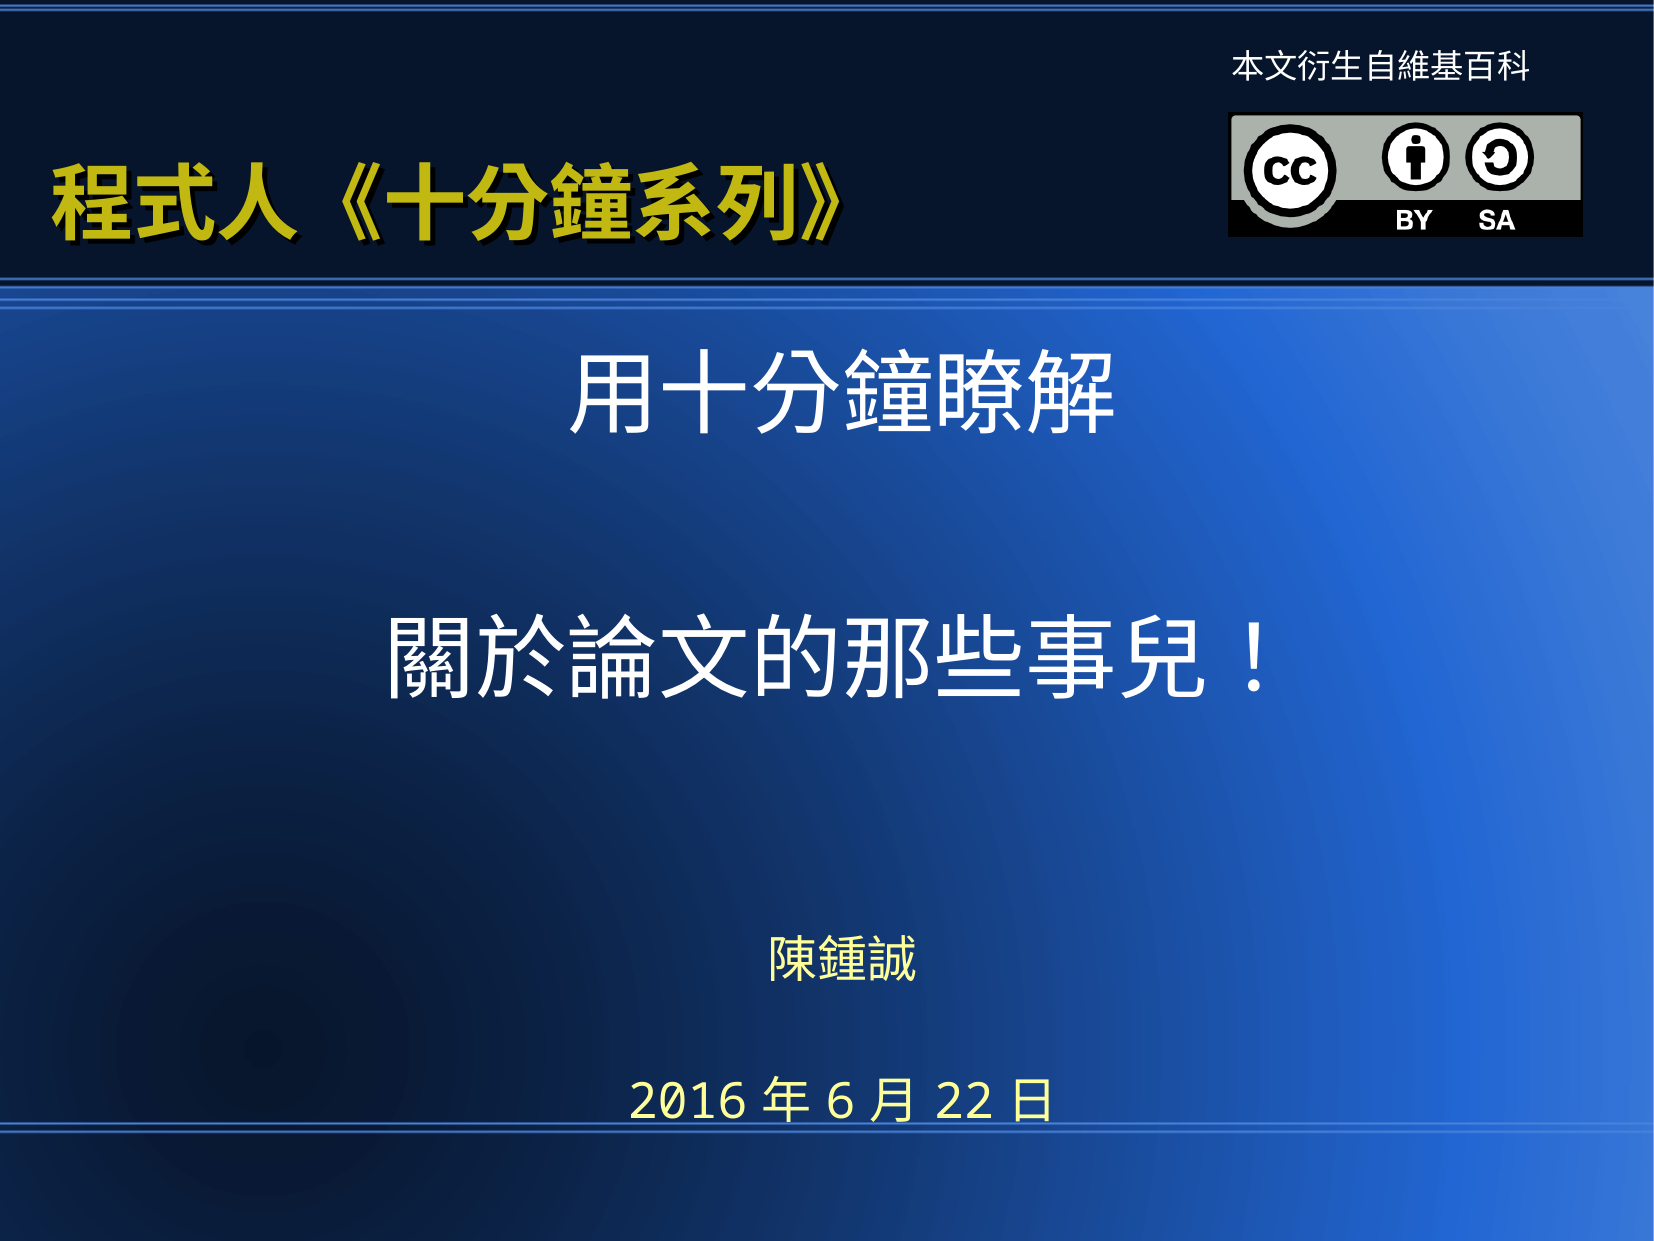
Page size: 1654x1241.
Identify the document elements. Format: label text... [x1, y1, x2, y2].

subtitle 用十分鐘瞭解 關於論文的那些事兒！ 陳鍾誠 2016年6月22日 [59, 326, 1626, 1127]
text_box 本文衍生自維基百科 [1216, 32, 1622, 95]
picture [0, 0, 1654, 1241]
text_box 程式人《十分鐘系列》 [35, 129, 981, 444]
